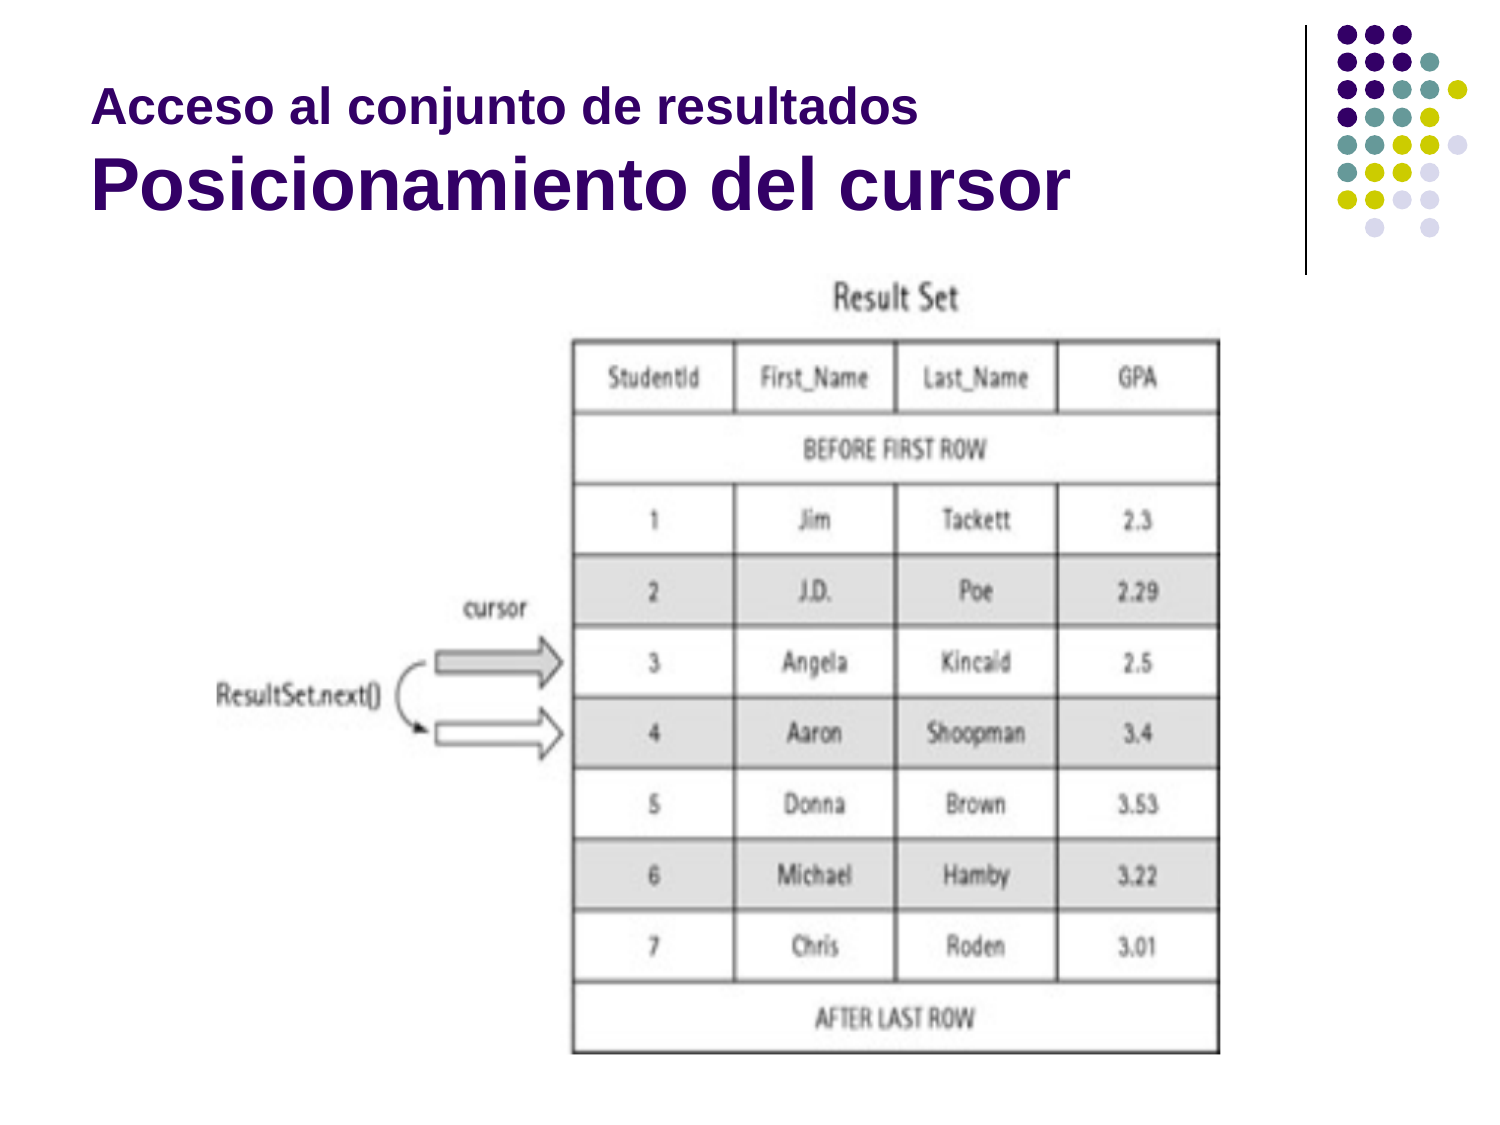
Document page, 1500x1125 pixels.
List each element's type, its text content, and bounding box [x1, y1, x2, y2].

picture [196, 258, 1253, 1065]
title Acceso al conjunto de resultados Posicionamiento del cursor [74, 20, 1313, 233]
